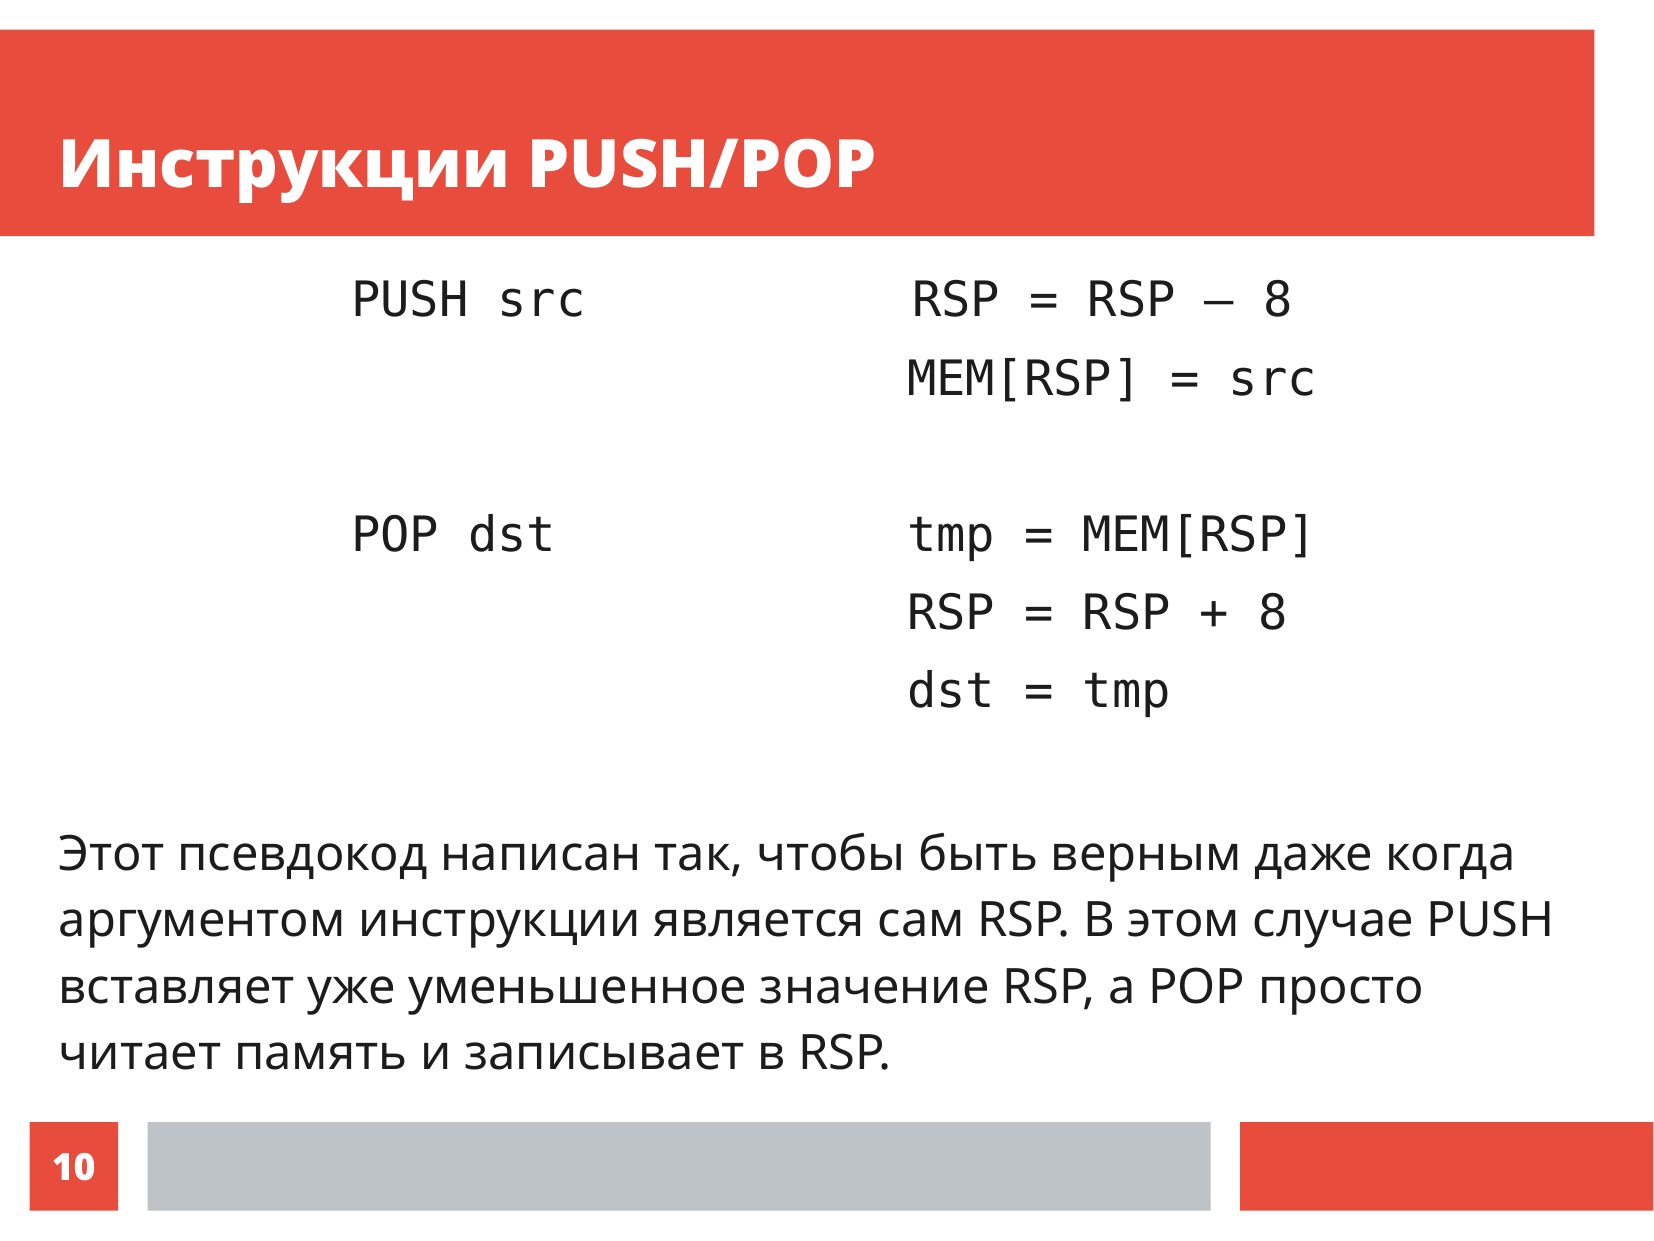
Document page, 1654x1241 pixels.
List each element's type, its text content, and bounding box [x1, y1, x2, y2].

title Инструкции PUSH/POP [59, 59, 1595, 207]
list PUSH src RSP = RSP — 8 MEM[RSP] = src POP dst tmp = MEM[RSP] RSP = RSP + 8 dst = tmp Этот псевдокод написан так, чтобы быть верным даже когда аргументом инструкции является сам RSP. В этом случае PUSH вставляет уже уменьшенное значение RSP, а POP просто читает память и записывает в RSP. [59, 271, 1565, 1093]
